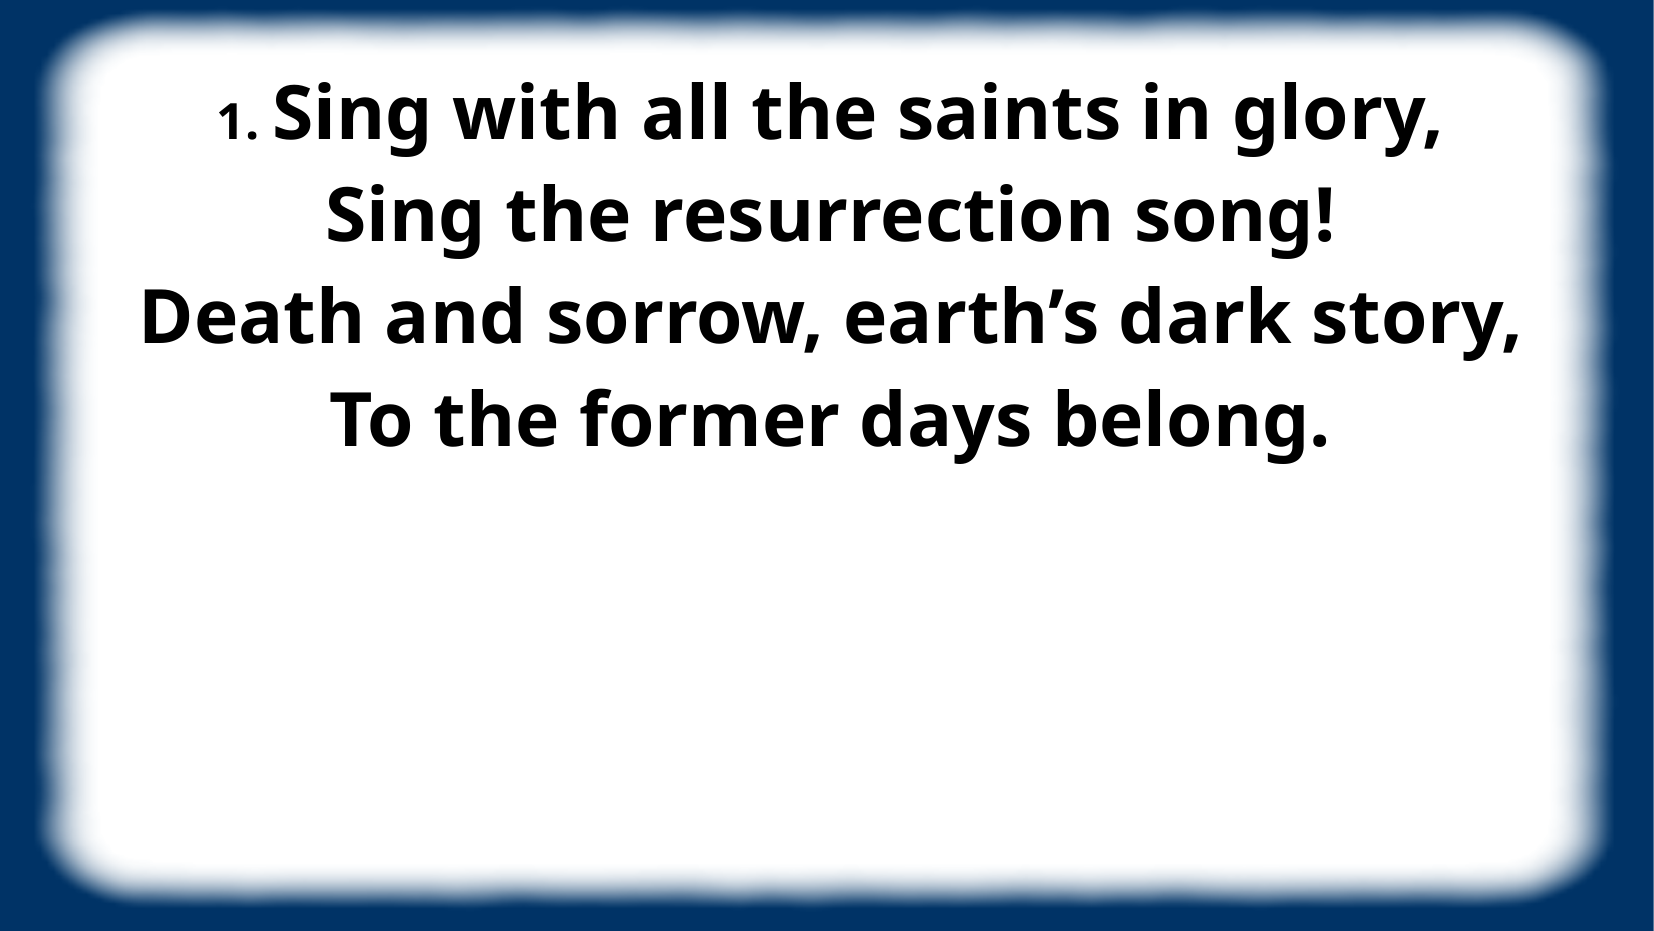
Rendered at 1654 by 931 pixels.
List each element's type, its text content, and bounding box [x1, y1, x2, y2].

text_box 1. Sing with all the saints in glory, Sing the resurrection song! Death and sorrow, earth’s dark story, To the former days belong. [103, 51, 1559, 496]
picture [0, 0, 1654, 931]
